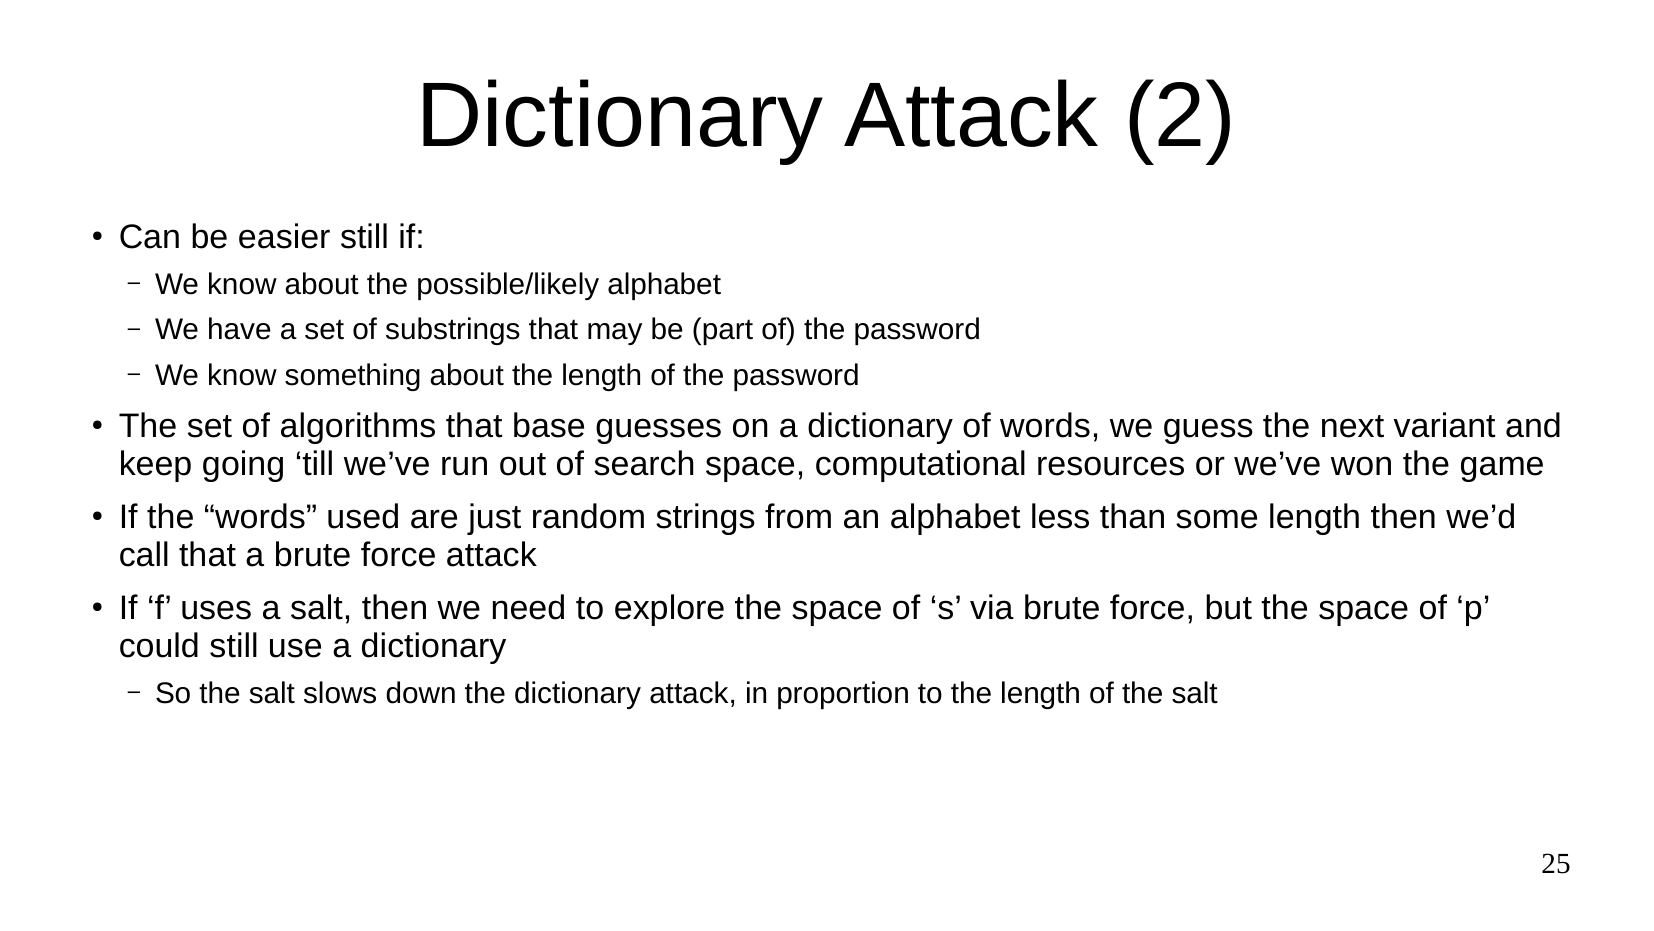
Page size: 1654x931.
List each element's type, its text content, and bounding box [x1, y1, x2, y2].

list Can be easier still if: We know about the possible/likely alphabet We have a set of substrings that may be (part of) the password We know something about the length of the password The set of algorithms that base guesses on a dictionary of words, we guess the next variant and keep going ‘till we’ve run out of search space, computational resources or we’ve won the game If the “words” used are just random strings from an alphabet less than some length then we’d call that a brute force attack If ‘f’ uses a salt, then we need to explore the space of ‘s’ via brute force, but the space of ‘p’ could still use a dictionary So the salt slows down the dictionary attack, in proportion to the length of the salt [82, 217, 1571, 758]
title Dictionary Attack (2) [82, 37, 1571, 193]
